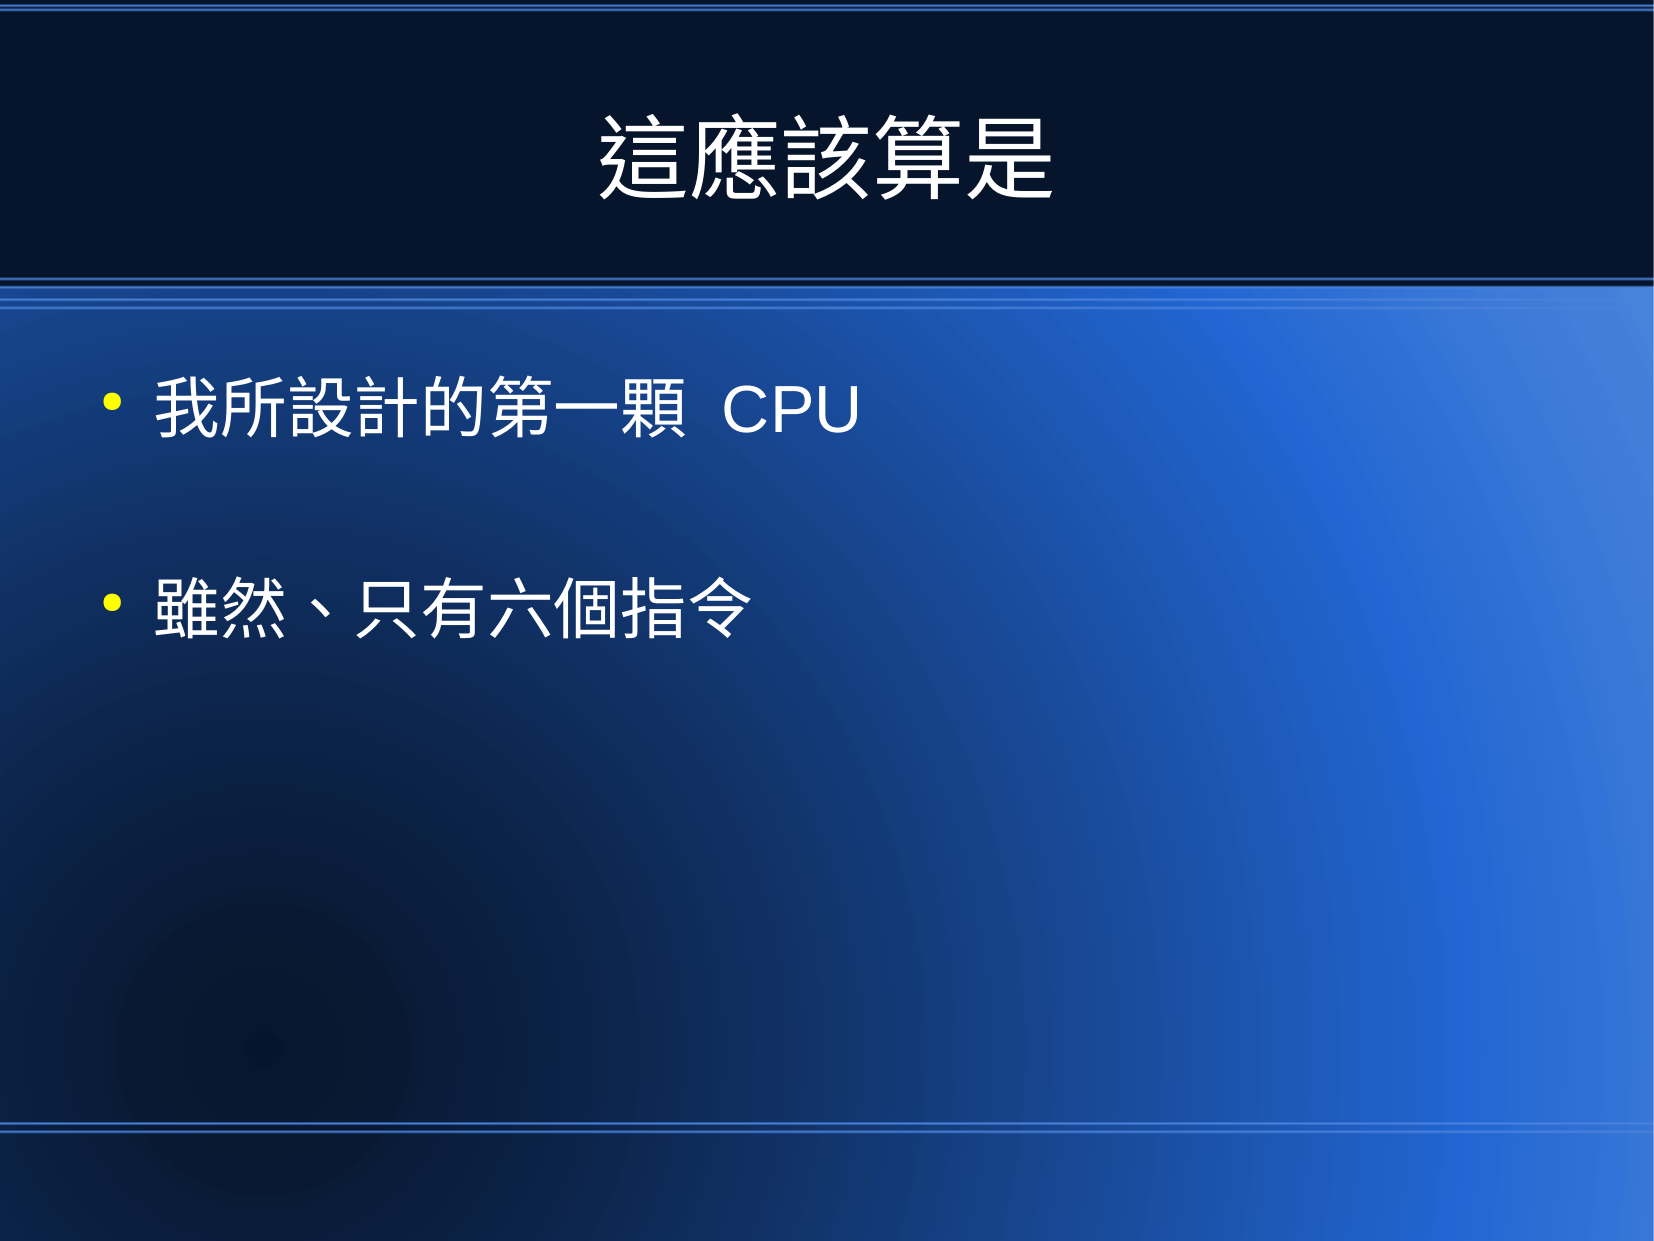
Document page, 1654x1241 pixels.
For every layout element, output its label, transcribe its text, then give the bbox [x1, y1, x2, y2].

picture [0, 0, 1654, 1241]
list 我所設計的第一顆 CPU 雖然、只有六個指令 [82, 355, 1571, 1075]
title 這應該算是 [82, 49, 1571, 257]
